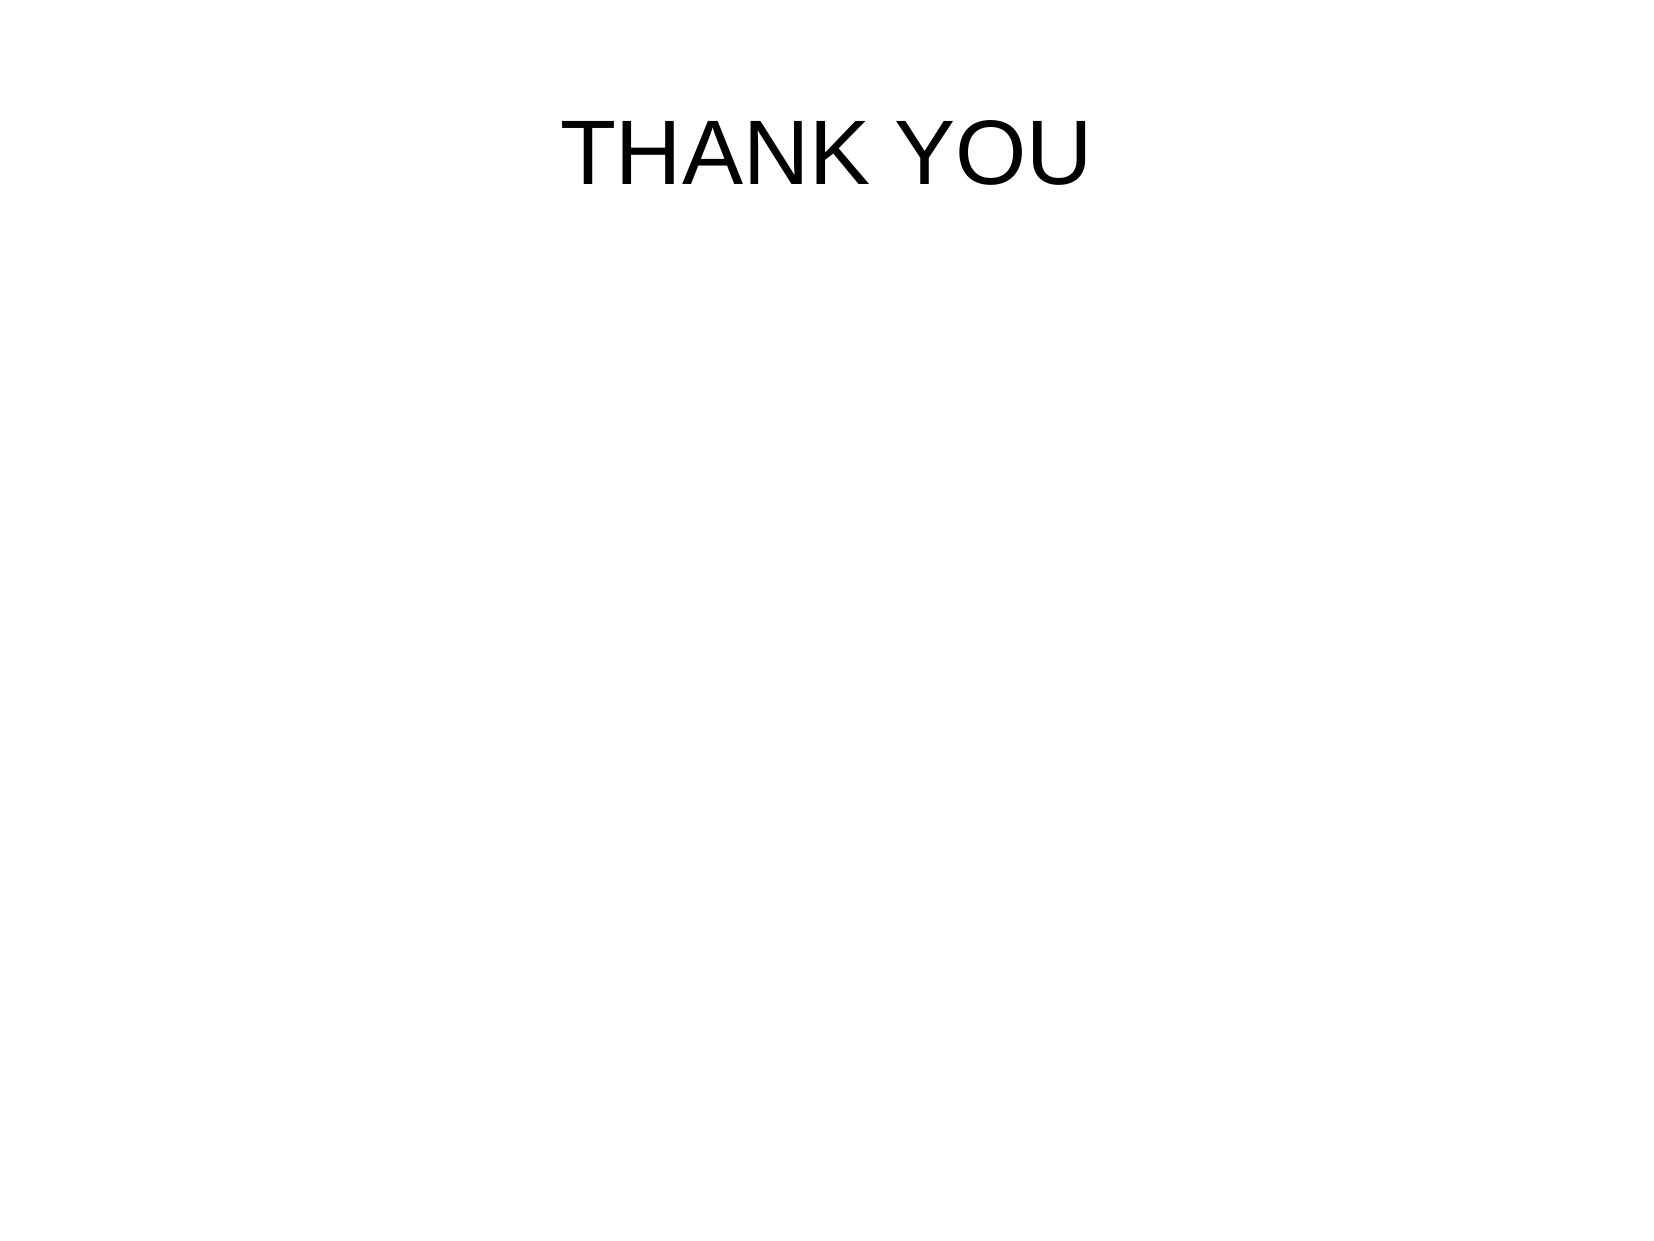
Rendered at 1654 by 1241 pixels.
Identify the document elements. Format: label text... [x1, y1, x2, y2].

title THANK YOU [82, 49, 1571, 257]
